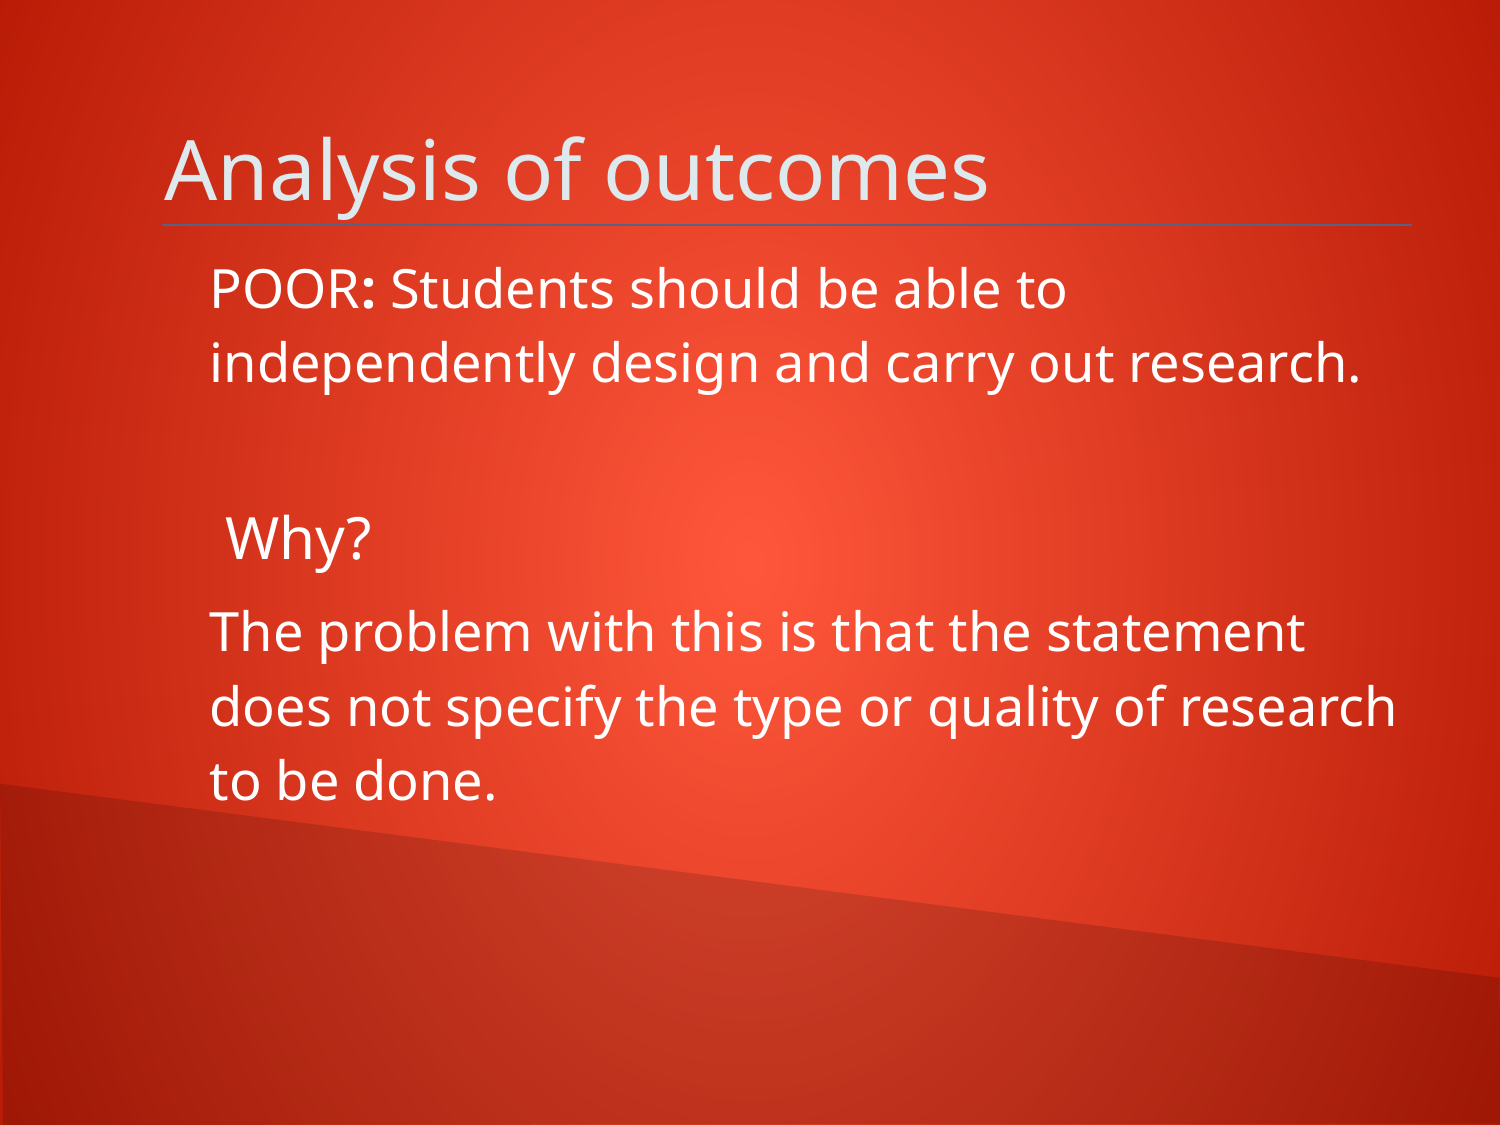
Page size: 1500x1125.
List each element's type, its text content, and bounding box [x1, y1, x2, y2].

title Analysis of outcomes [150, 45, 1425, 233]
list POOR: Students should be able to independently design and carry out research. Why? The problem with this is that the statement does not specify the type or quality of research to be done. [150, 237, 1425, 988]
